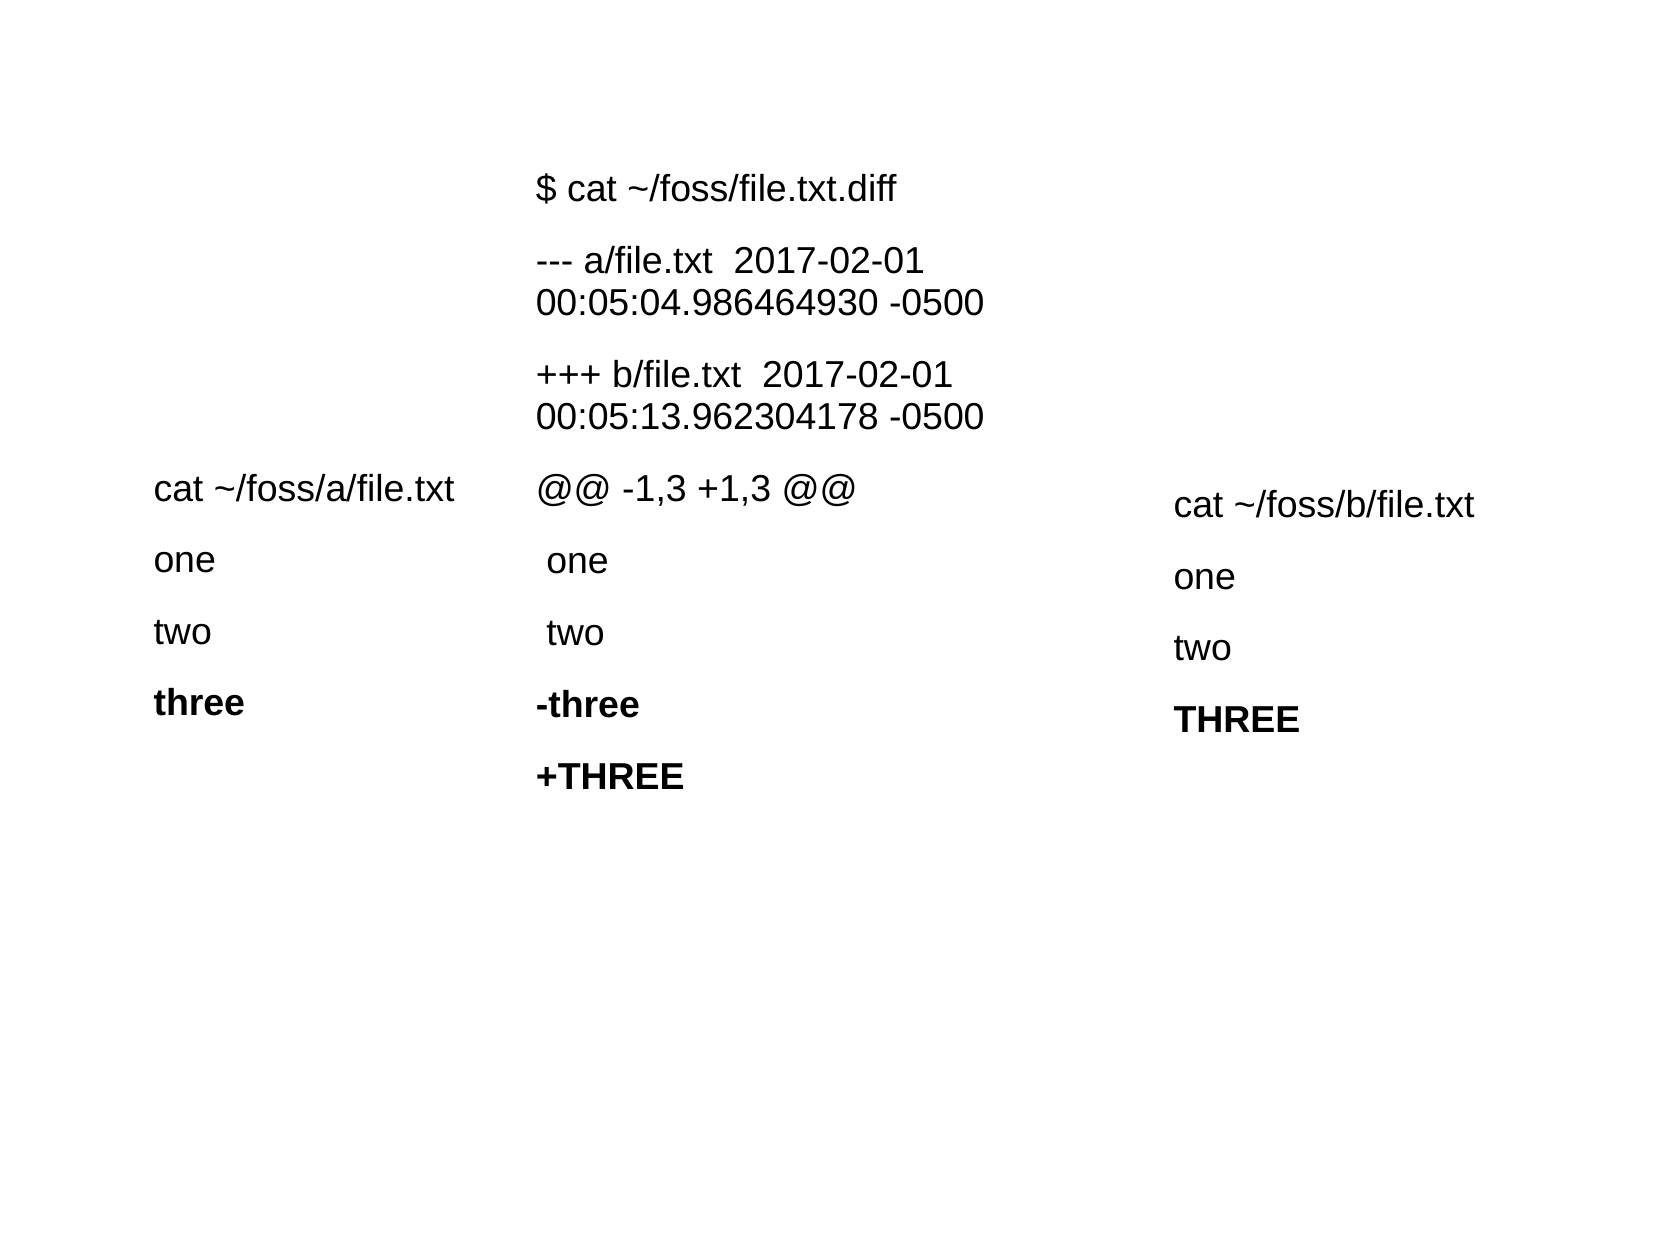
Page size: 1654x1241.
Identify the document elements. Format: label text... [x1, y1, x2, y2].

list $ cat ~/foss/file.txt.diff --- a/file.txt 2017-02-01 00:05:04.986464930 -0500 +++ b/file.txt 2017-02-01 00:05:13.962304178 -0500 @@ -1,3 +1,3 @@ one two -three +THREE [465, 167, 1156, 887]
list cat ~/foss/a/file.txt one two three [82, 467, 541, 1187]
list cat ~/foss/b/file.txt one two THREE [1102, 483, 1561, 1204]
